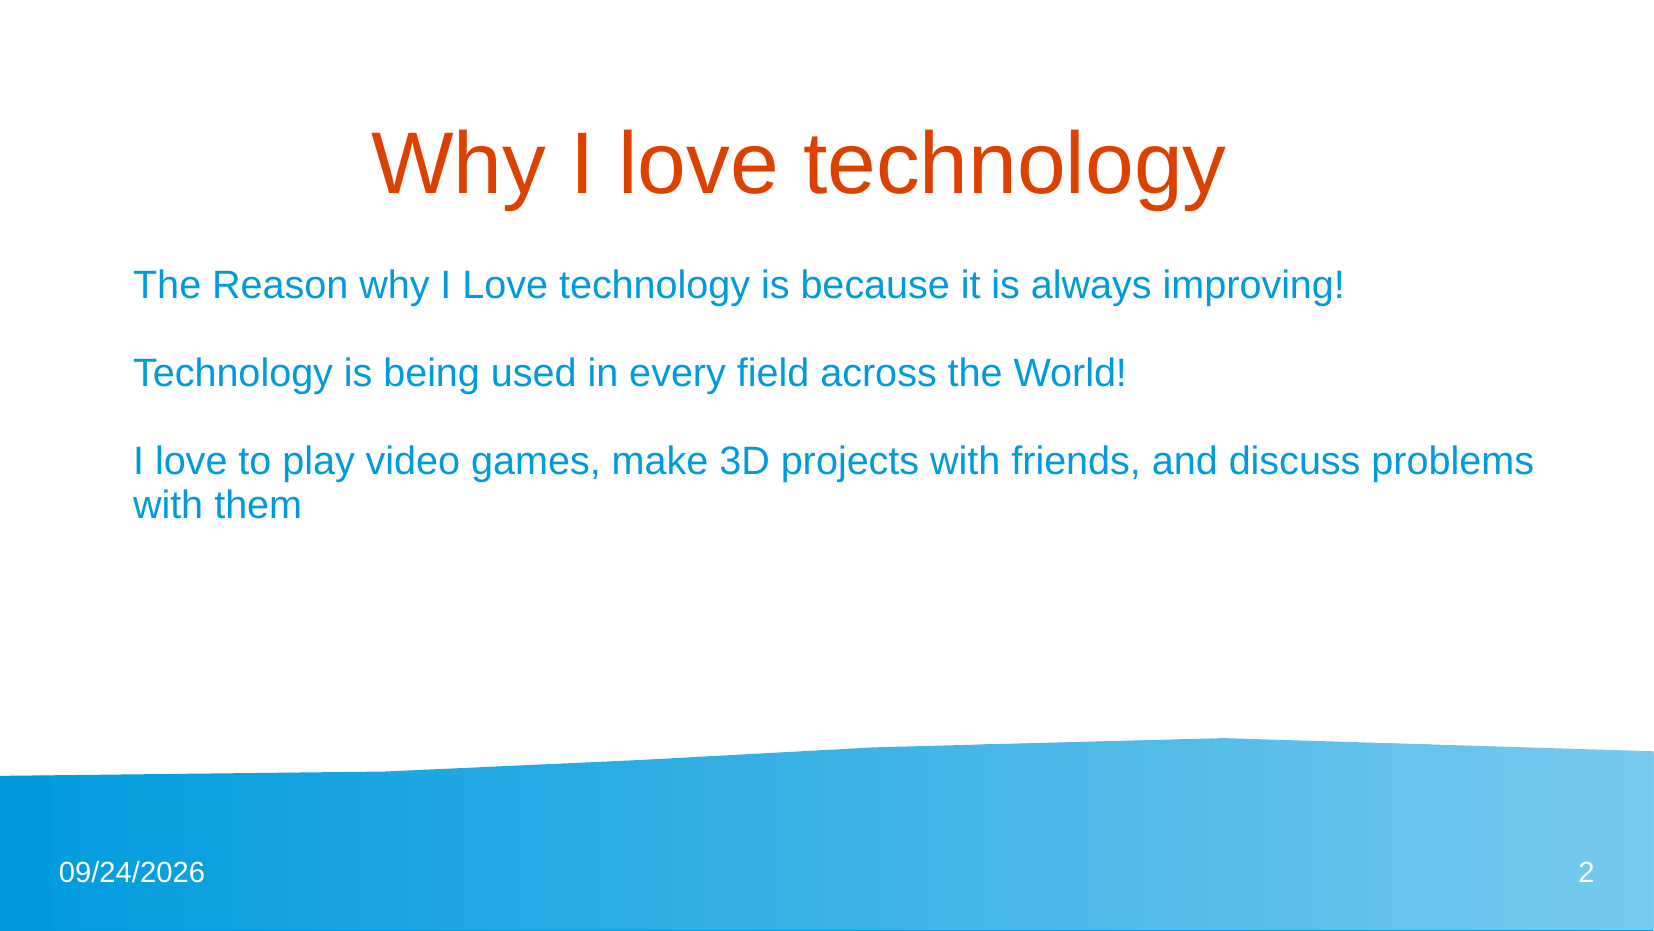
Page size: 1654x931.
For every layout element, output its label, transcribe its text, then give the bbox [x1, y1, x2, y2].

title Why I love technology [61, 75, 1538, 253]
list The Reason why I Love technology is because it is always improving! Technology is being used in every field across the World! I love to play video games, make 3D projects with friends, and discuss problems with them [77, 262, 1613, 529]
